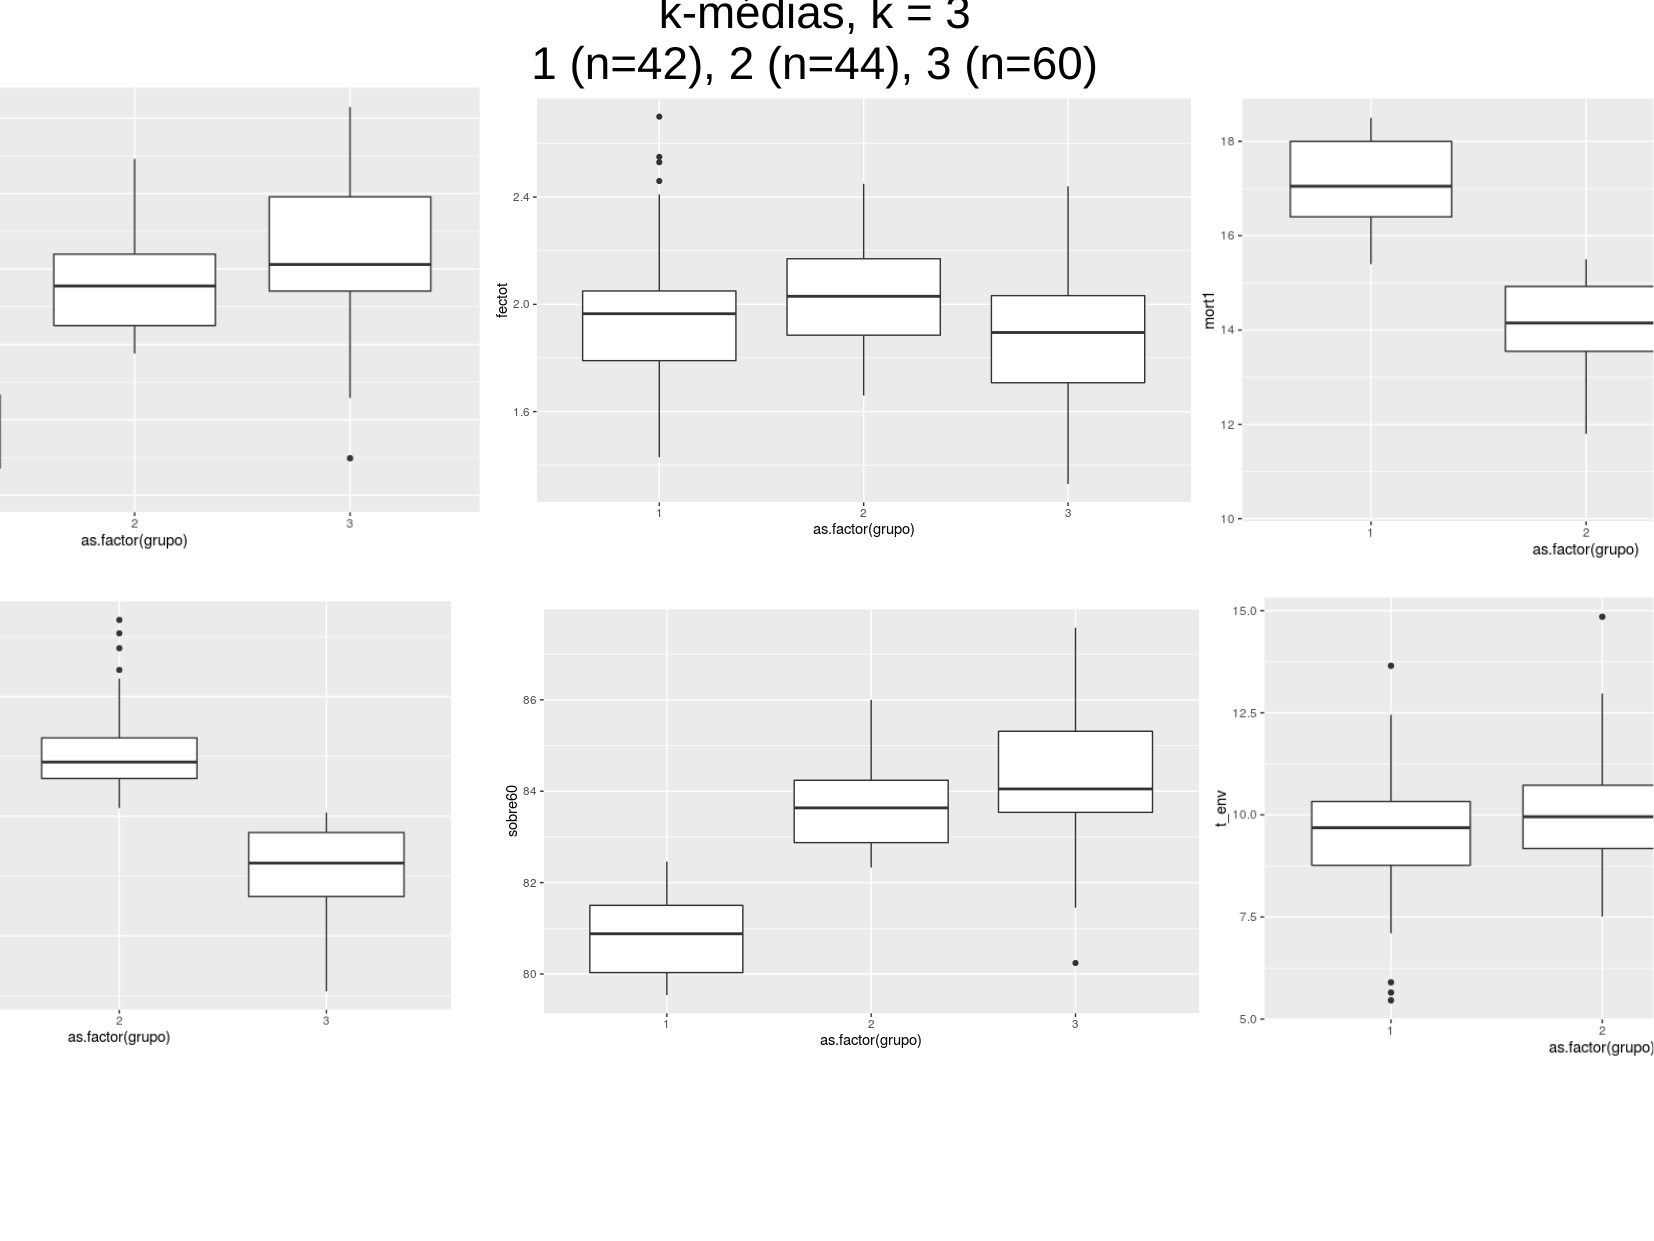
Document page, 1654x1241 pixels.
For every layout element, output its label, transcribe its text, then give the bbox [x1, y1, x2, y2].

picture [0, 80, 1654, 565]
title k-médias, k = 3 1 (n=42), 2 (n=44), 3 (n=60) [70, 0, 1560, 91]
picture [496, 590, 1654, 1063]
picture [0, 594, 458, 1052]
